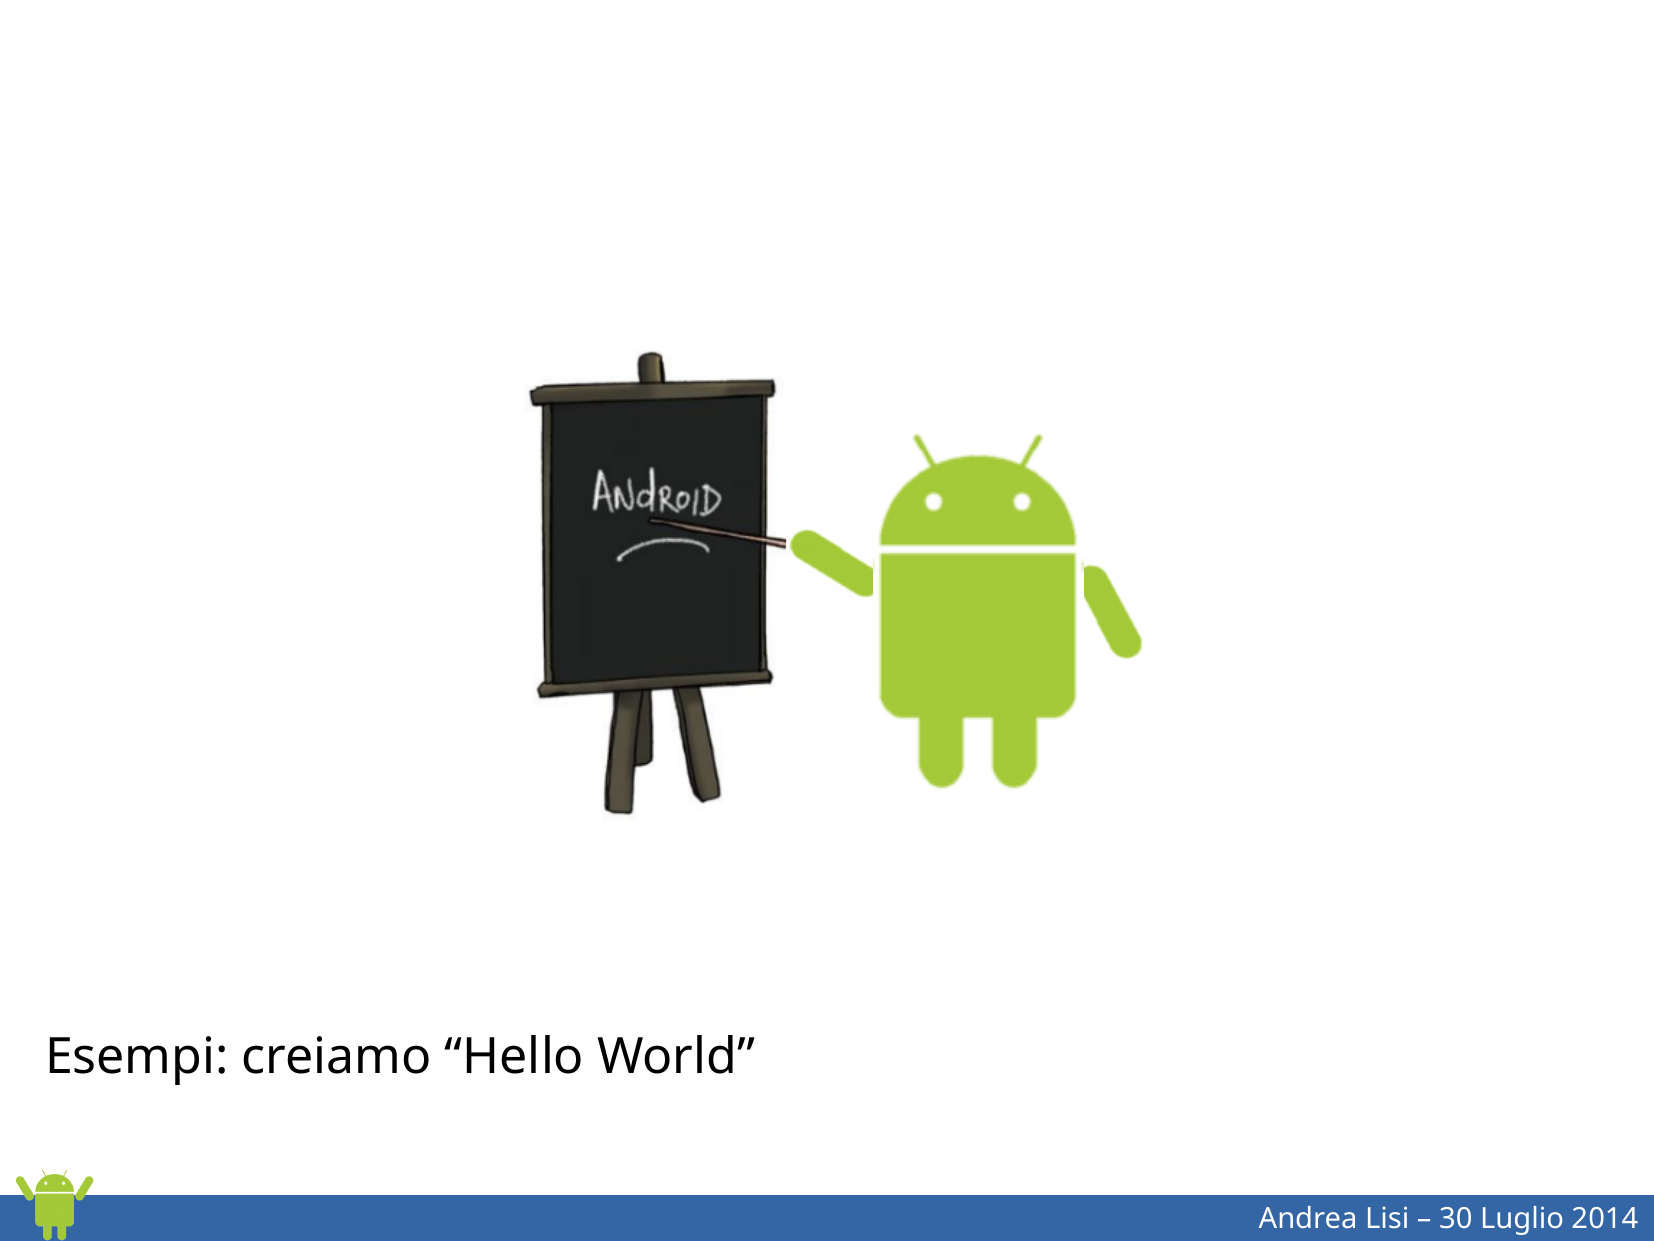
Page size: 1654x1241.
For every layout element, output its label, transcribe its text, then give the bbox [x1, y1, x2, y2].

picture [9, 1167, 100, 1241]
text_box Andrea Lisi – 30 Luglio 2014 [100, 1195, 1654, 1241]
text_box Esempi: creiamo “Hello World” [45, 1020, 1621, 1156]
picture [453, 284, 1171, 856]
